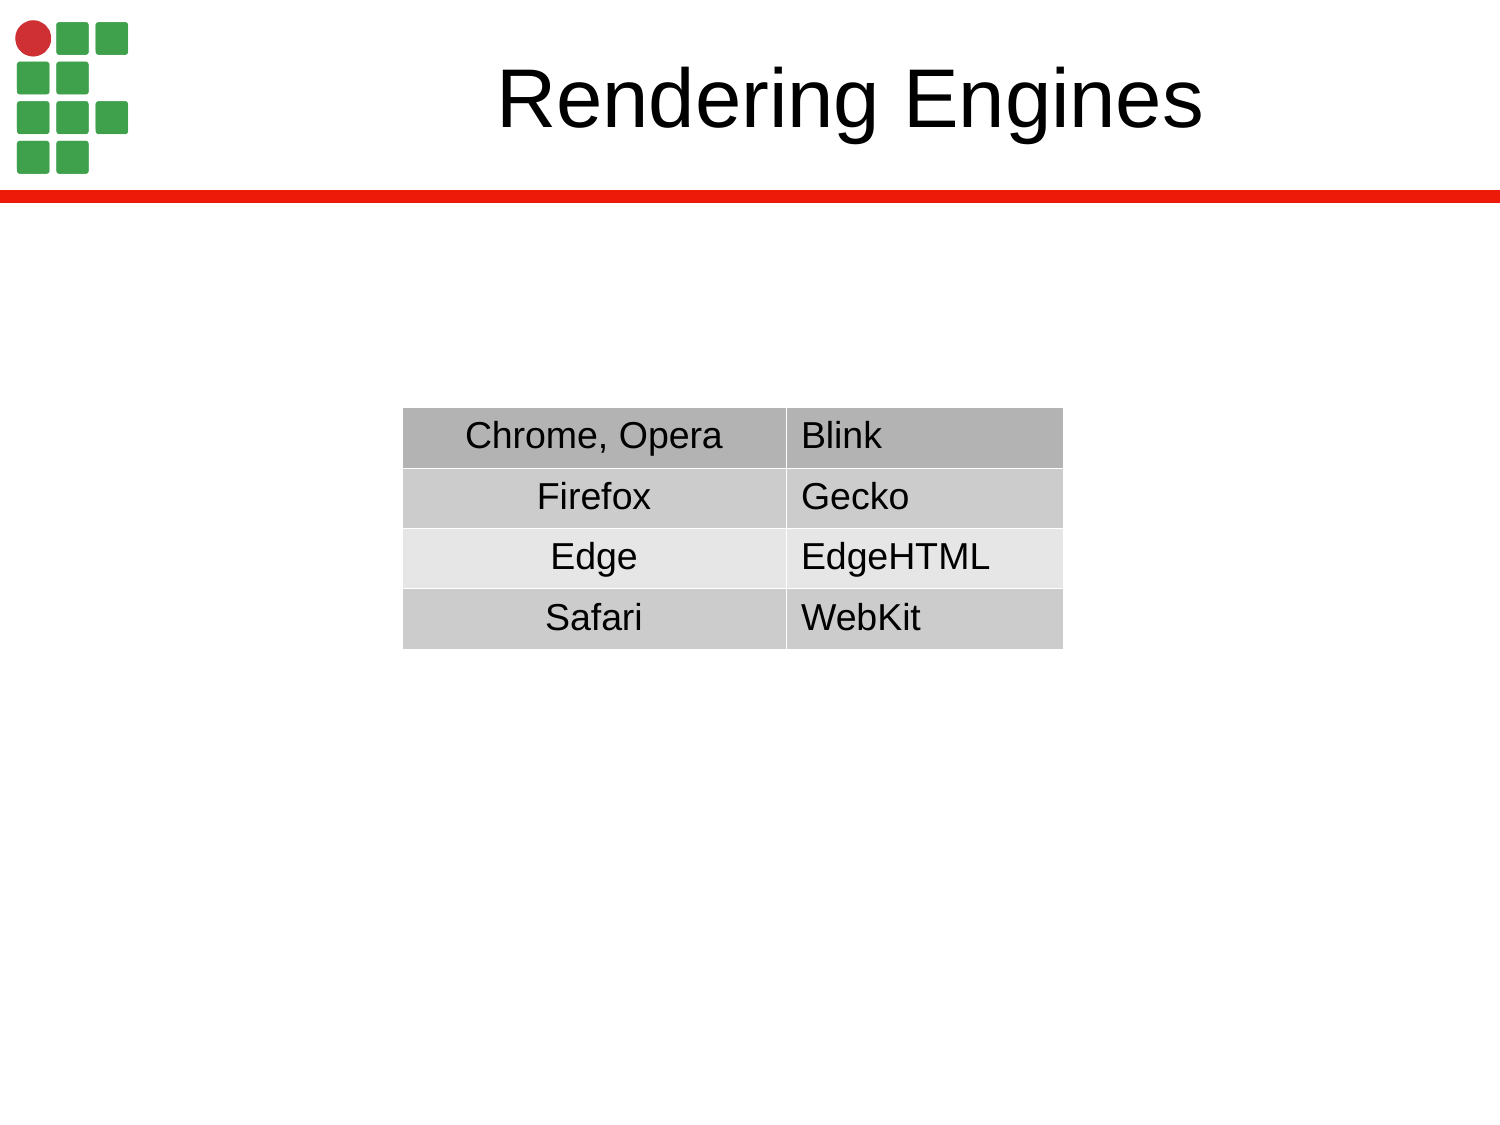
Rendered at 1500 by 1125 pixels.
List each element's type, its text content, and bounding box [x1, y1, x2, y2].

table_header Chrome, Opera [403, 408, 786, 468]
table_header Blink [787, 408, 1063, 468]
table_cell WebKit [787, 589, 1063, 649]
title Rendering Engines [230, 0, 1471, 202]
table_cell Safari [403, 589, 786, 649]
table_cell Firefox [403, 469, 786, 528]
picture [14, 16, 130, 178]
table_cell Edge [403, 529, 786, 588]
table_cell Gecko [787, 469, 1063, 528]
table_cell EdgeHTML [787, 529, 1063, 588]
